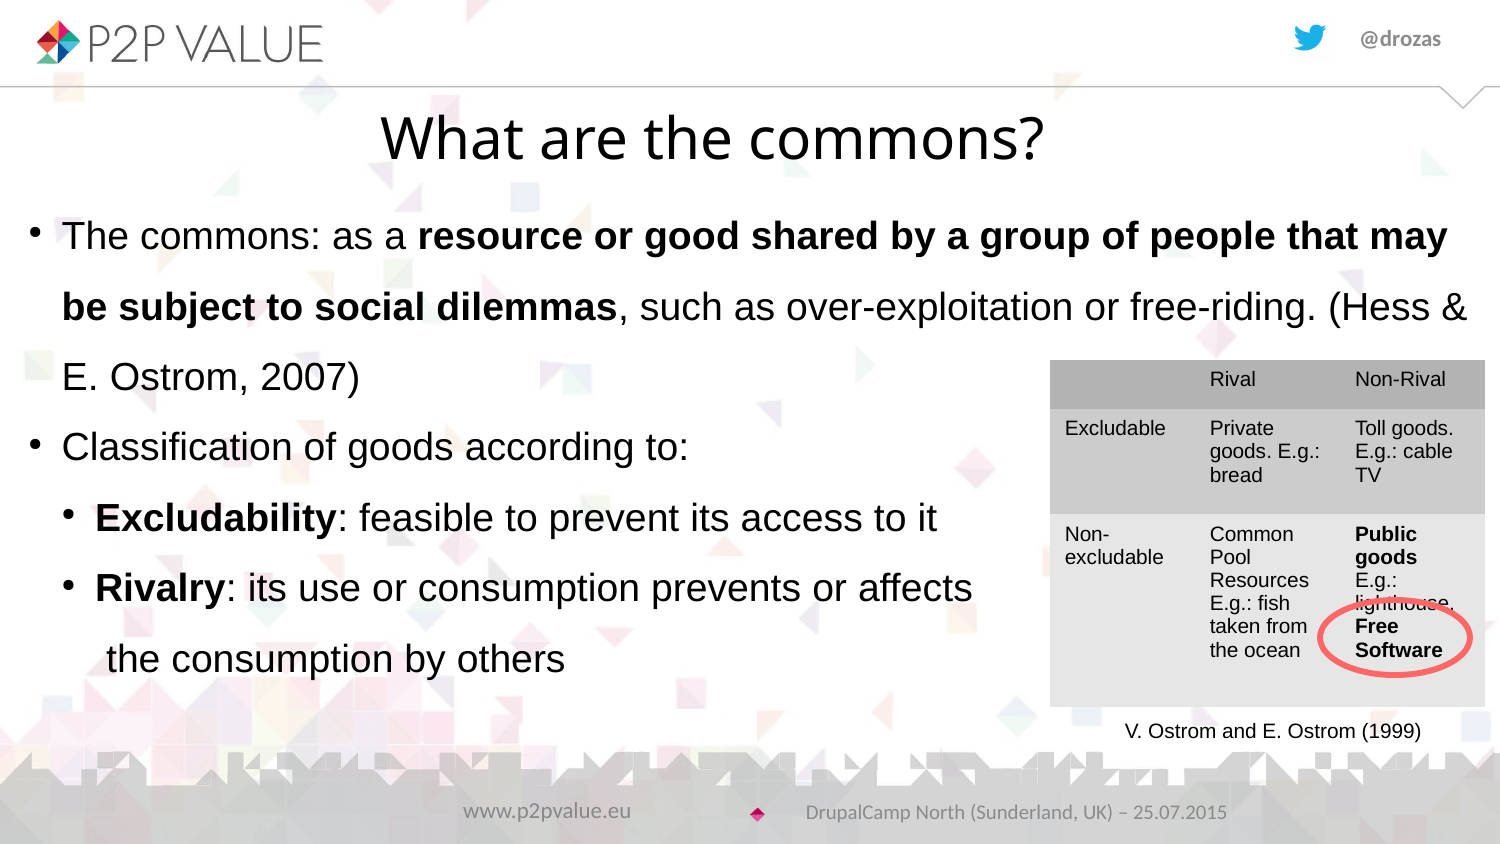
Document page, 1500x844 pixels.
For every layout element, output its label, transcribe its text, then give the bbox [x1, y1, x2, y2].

table_cell Common Pool Resources E.g.: fish taken from the ocean [1195, 514, 1340, 707]
text_box www.p2pvalue.eu [456, 789, 675, 829]
text_box V. Ostrom and E. Ostrom (1999) [1110, 711, 1471, 751]
table_header [1050, 360, 1195, 409]
table_cell Non-excludable [1050, 514, 1195, 707]
text_box DrupalCamp North (Sunderland, UK) – 25.07.2015 [792, 788, 1485, 834]
table_header Non-Rival [1340, 360, 1485, 409]
table_cell Public goods E.g.: lighthouse, Free Software [1340, 514, 1485, 707]
table_cell Public goods E.g.: lighthouse, Free Software [1340, 603, 1467, 672]
picture [0, 0, 1500, 844]
table_cell Toll goods. E.g.: cable TV [1340, 409, 1485, 514]
table_cell Private goods. E.g.: bread [1195, 409, 1340, 514]
subtitle The commons: as a resource or good shared by a group of people that may be subject to social dilemmas, such as over-exploitation or free-riding. (Hess & E. Ostrom, 2007) Classification of goods according to: Excludability: feasible to prevent its access to it Rivalry: its use or consumption prevents or affects the consumption by others [15, 180, 1496, 691]
table_cell Excludable [1050, 409, 1195, 514]
table_header Rival [1195, 360, 1340, 409]
title What are the commons? [60, 92, 1366, 180]
text_box @drozas [1333, 15, 1455, 60]
